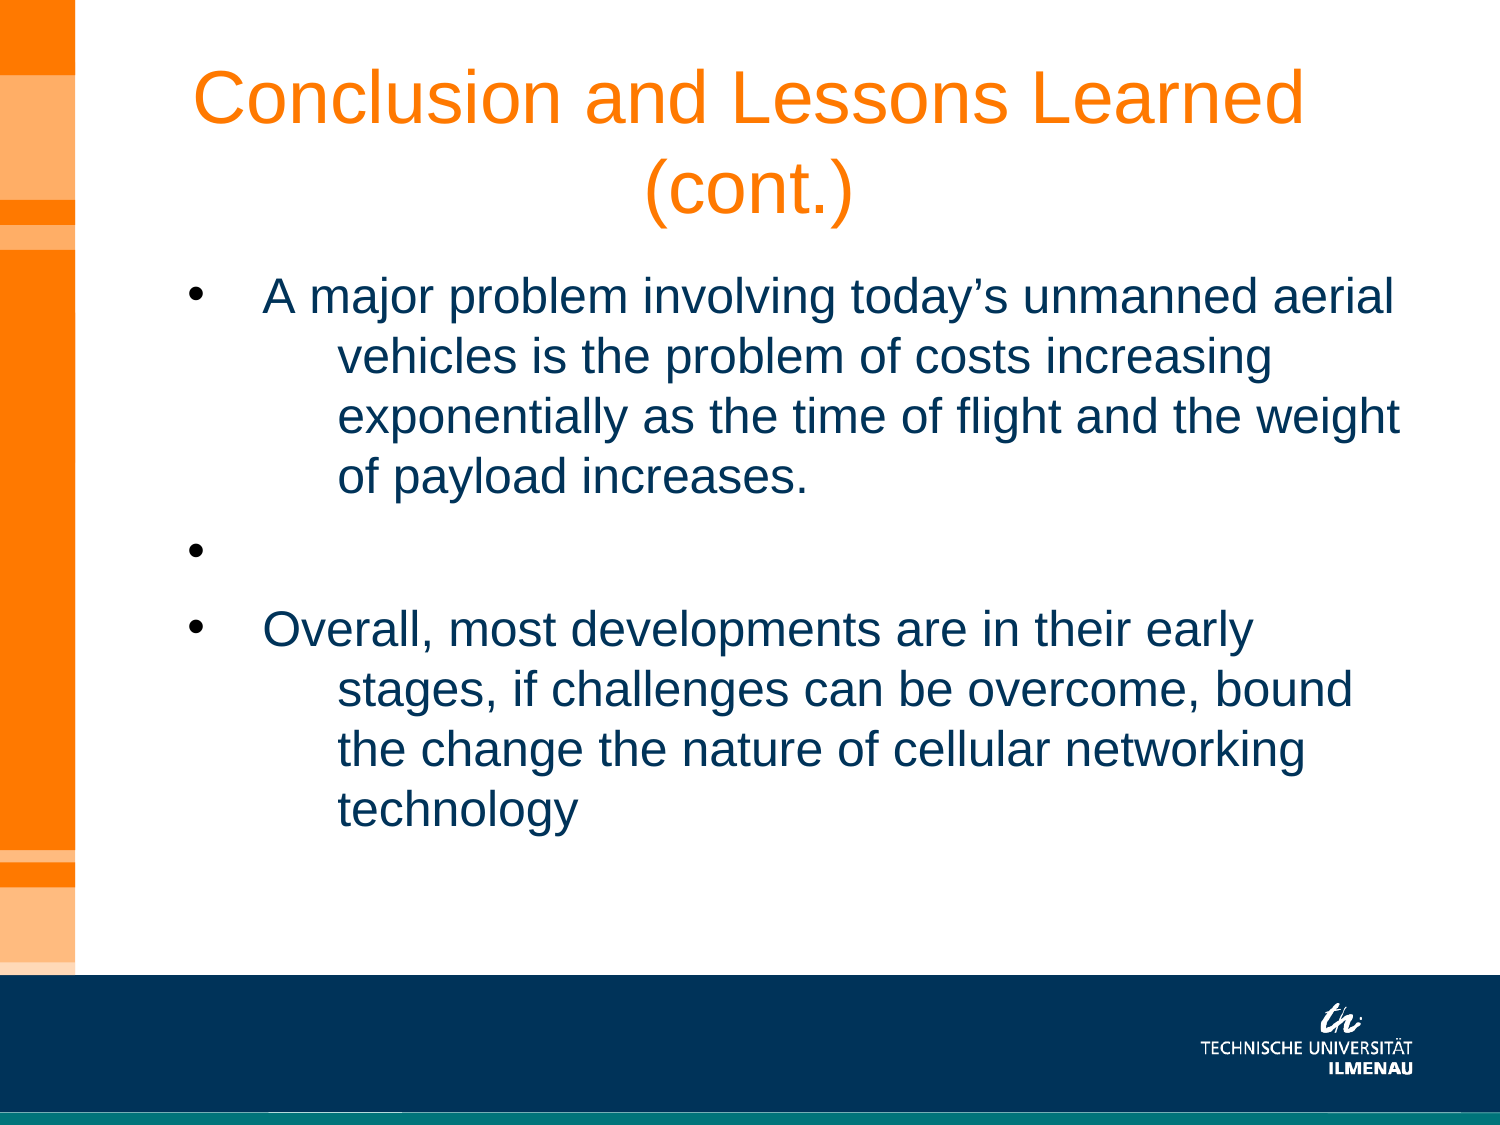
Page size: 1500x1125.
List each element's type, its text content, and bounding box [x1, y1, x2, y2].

title Conclusion and Lessons Learned (cont.) [74, 20, 1425, 257]
list A major problem involving today’s unmanned aerial vehicles is the problem of costs increasing exponentially as the time of flight and the weight of payload increases. Overall, most developments are in their early stages, if challenges can be overcome, bound the change the nature of cellular networking technology [74, 263, 1425, 916]
